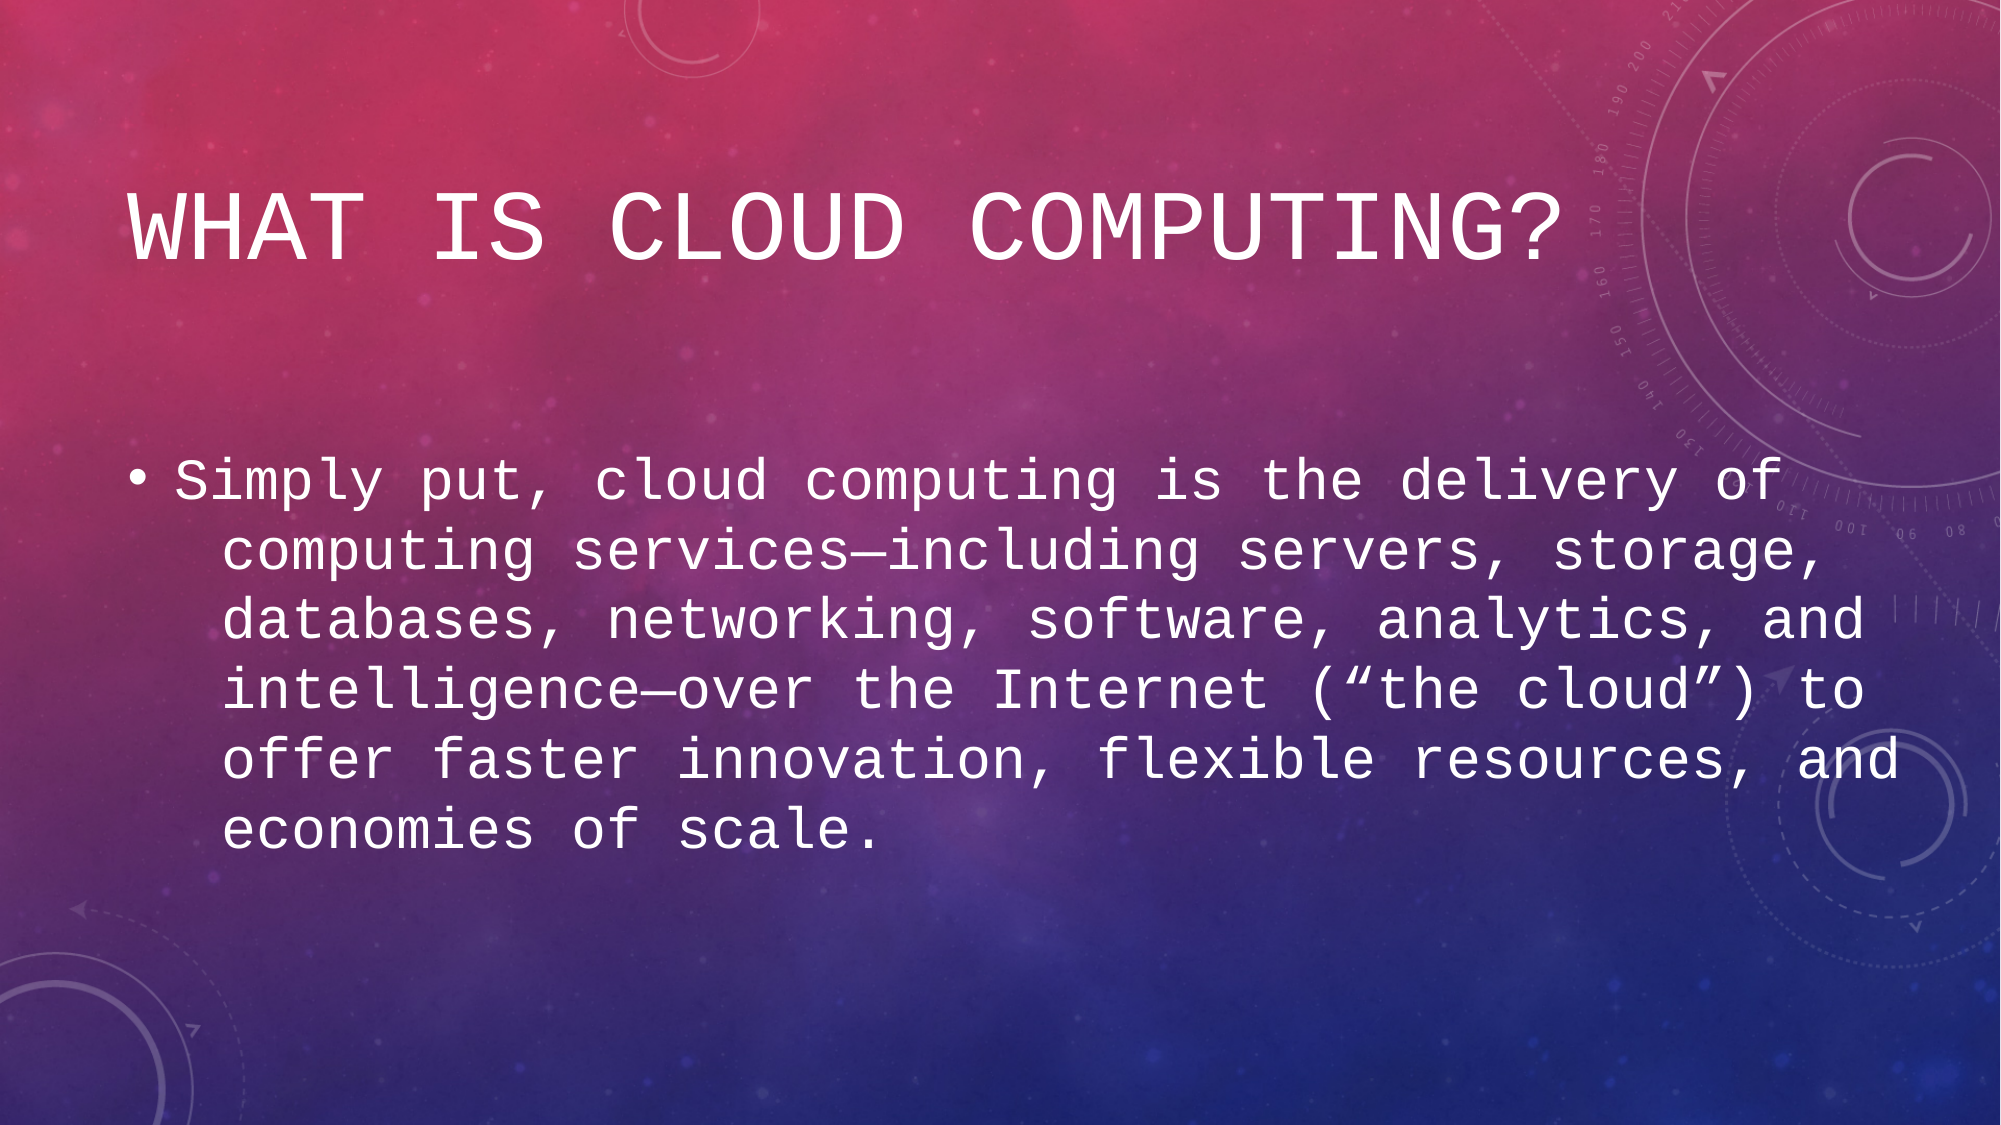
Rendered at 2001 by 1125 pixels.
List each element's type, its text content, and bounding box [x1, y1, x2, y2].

list Simply put, cloud computing is the delivery of computing services—including servers, storage, databases, networking, software, analytics, and intelligence—over the Internet (“the cloud”) to offer faster innovation, flexible resources, and economies of scale. [112, 351, 1975, 950]
title What is cloud computing? [112, 99, 1775, 339]
